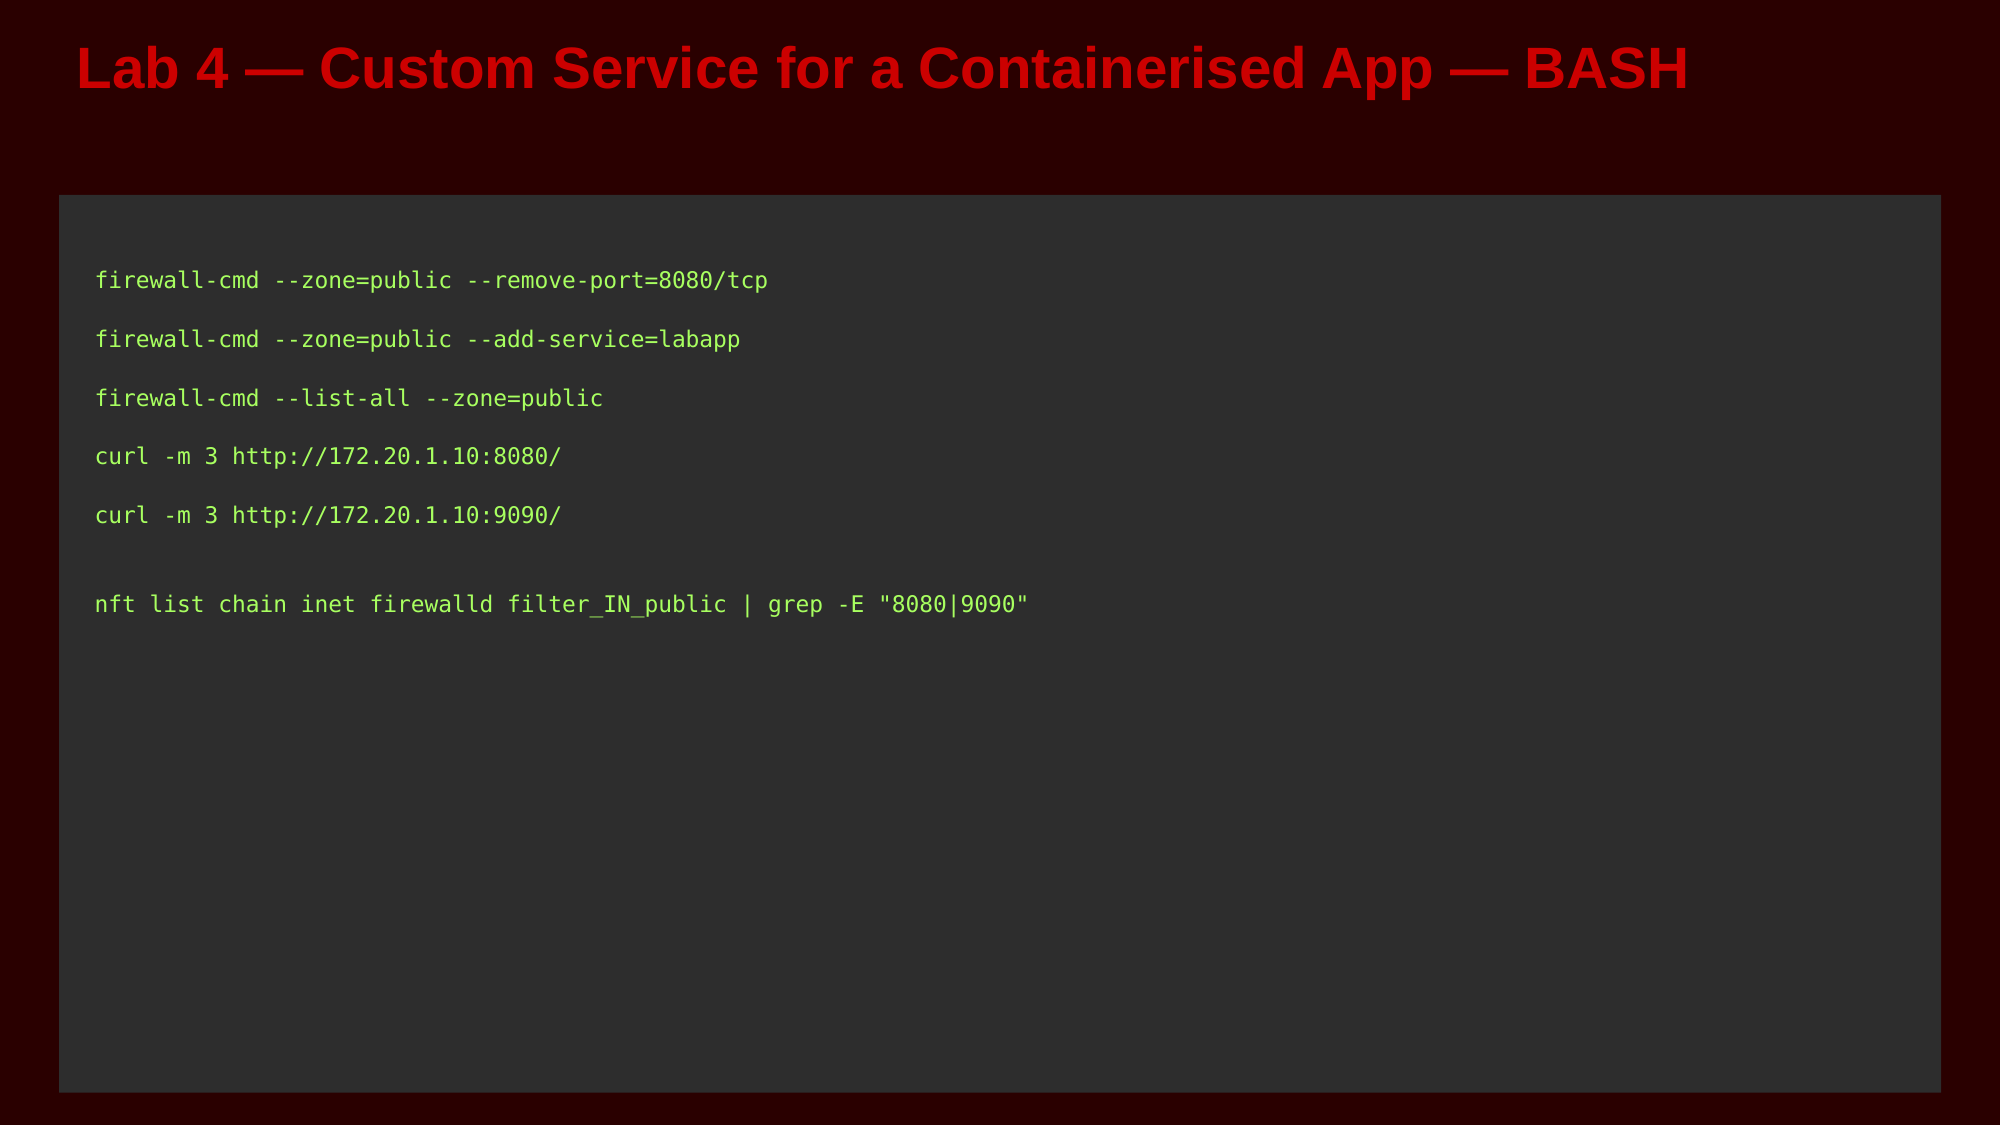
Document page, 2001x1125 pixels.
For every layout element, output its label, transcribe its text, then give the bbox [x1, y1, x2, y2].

text_box Lab 4 — Custom Service for a Containerised App — BASH [59, 23, 1942, 178]
text_box firewall-cmd --zone=public --remove-port=8080/tcp firewall-cmd --zone=public --add-service=labapp firewall-cmd --list-all --zone=public curl -m 3 http://172.20.1.10:8080/ curl -m 3 http://172.20.1.10:9090/ nft list chain inet firewalld filter_IN_public | grep -E "8080|9090" [59, 194, 1942, 1093]
